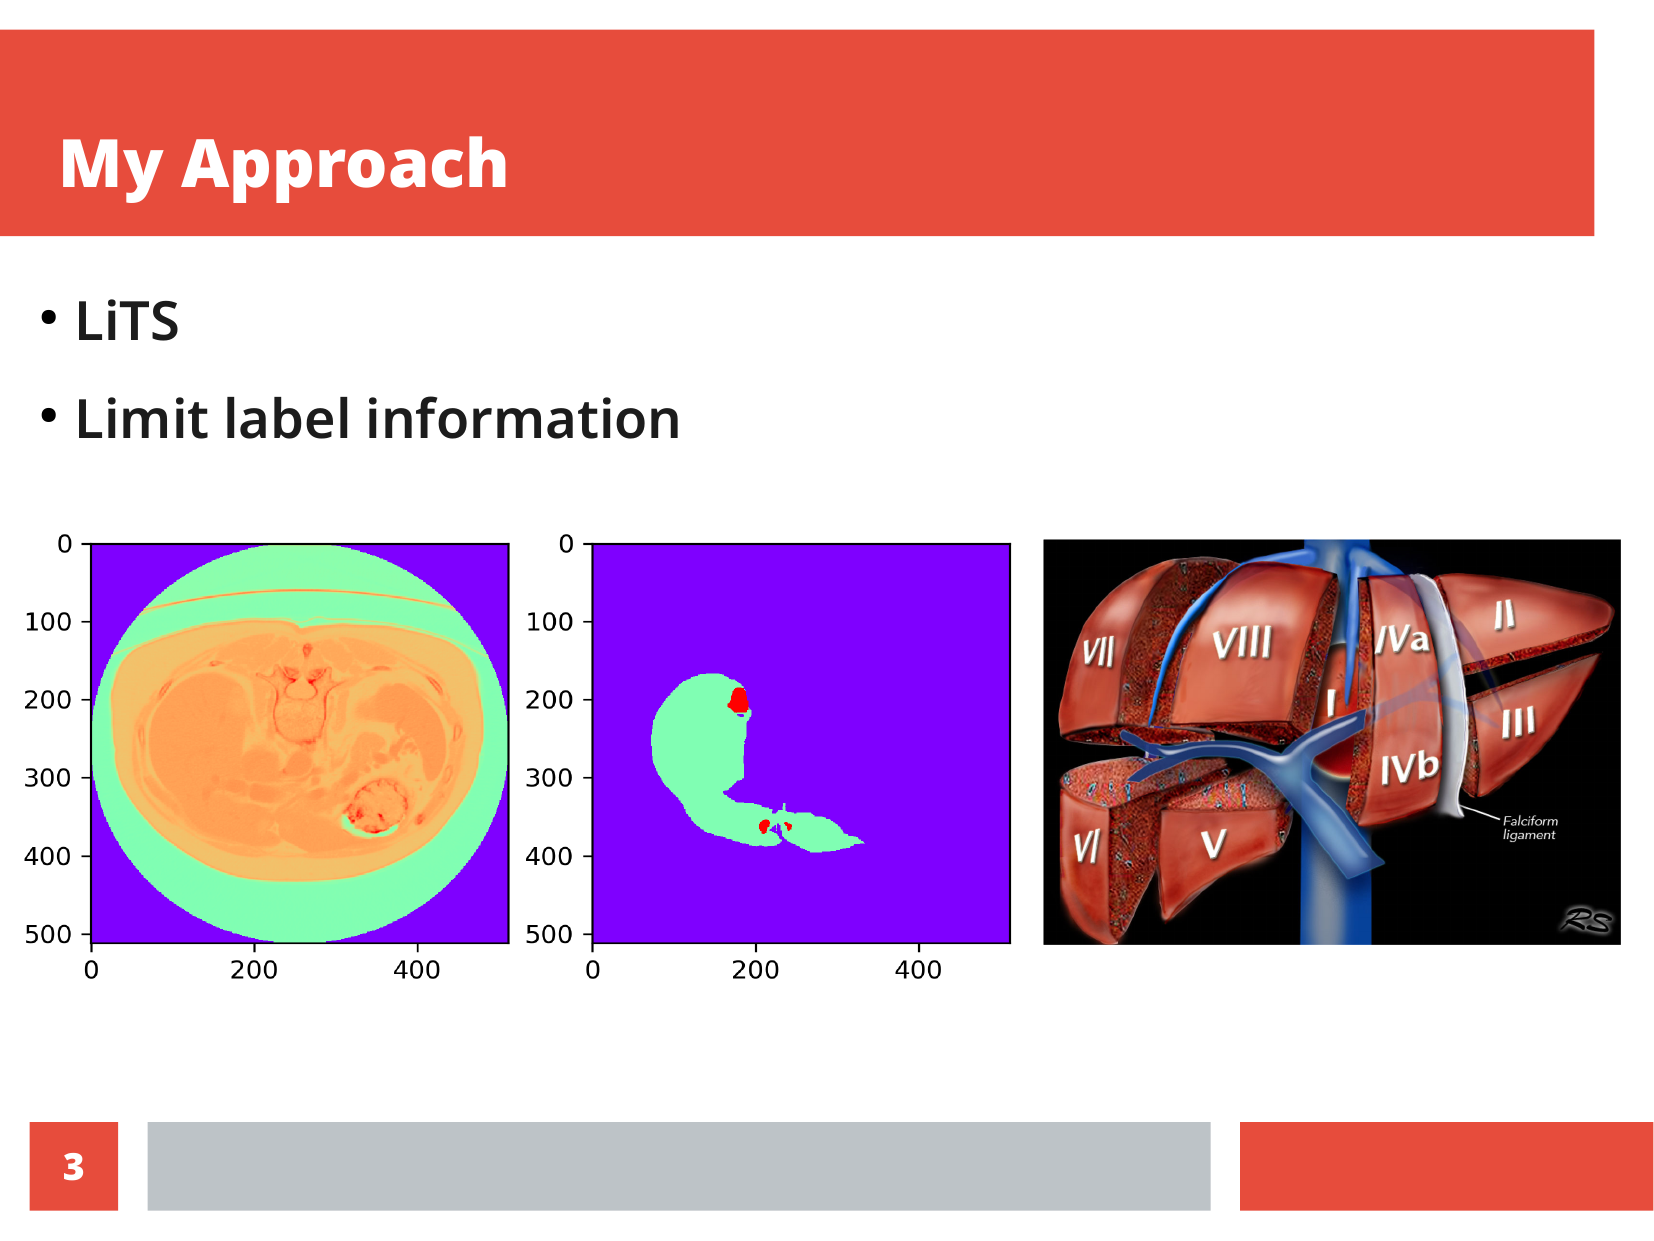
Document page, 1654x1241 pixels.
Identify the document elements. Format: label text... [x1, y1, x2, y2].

picture [1043, 539, 1621, 945]
title My Approach [59, 59, 1595, 207]
picture [15, 509, 1036, 1006]
list LiTS Limit label information [39, 282, 1546, 1051]
